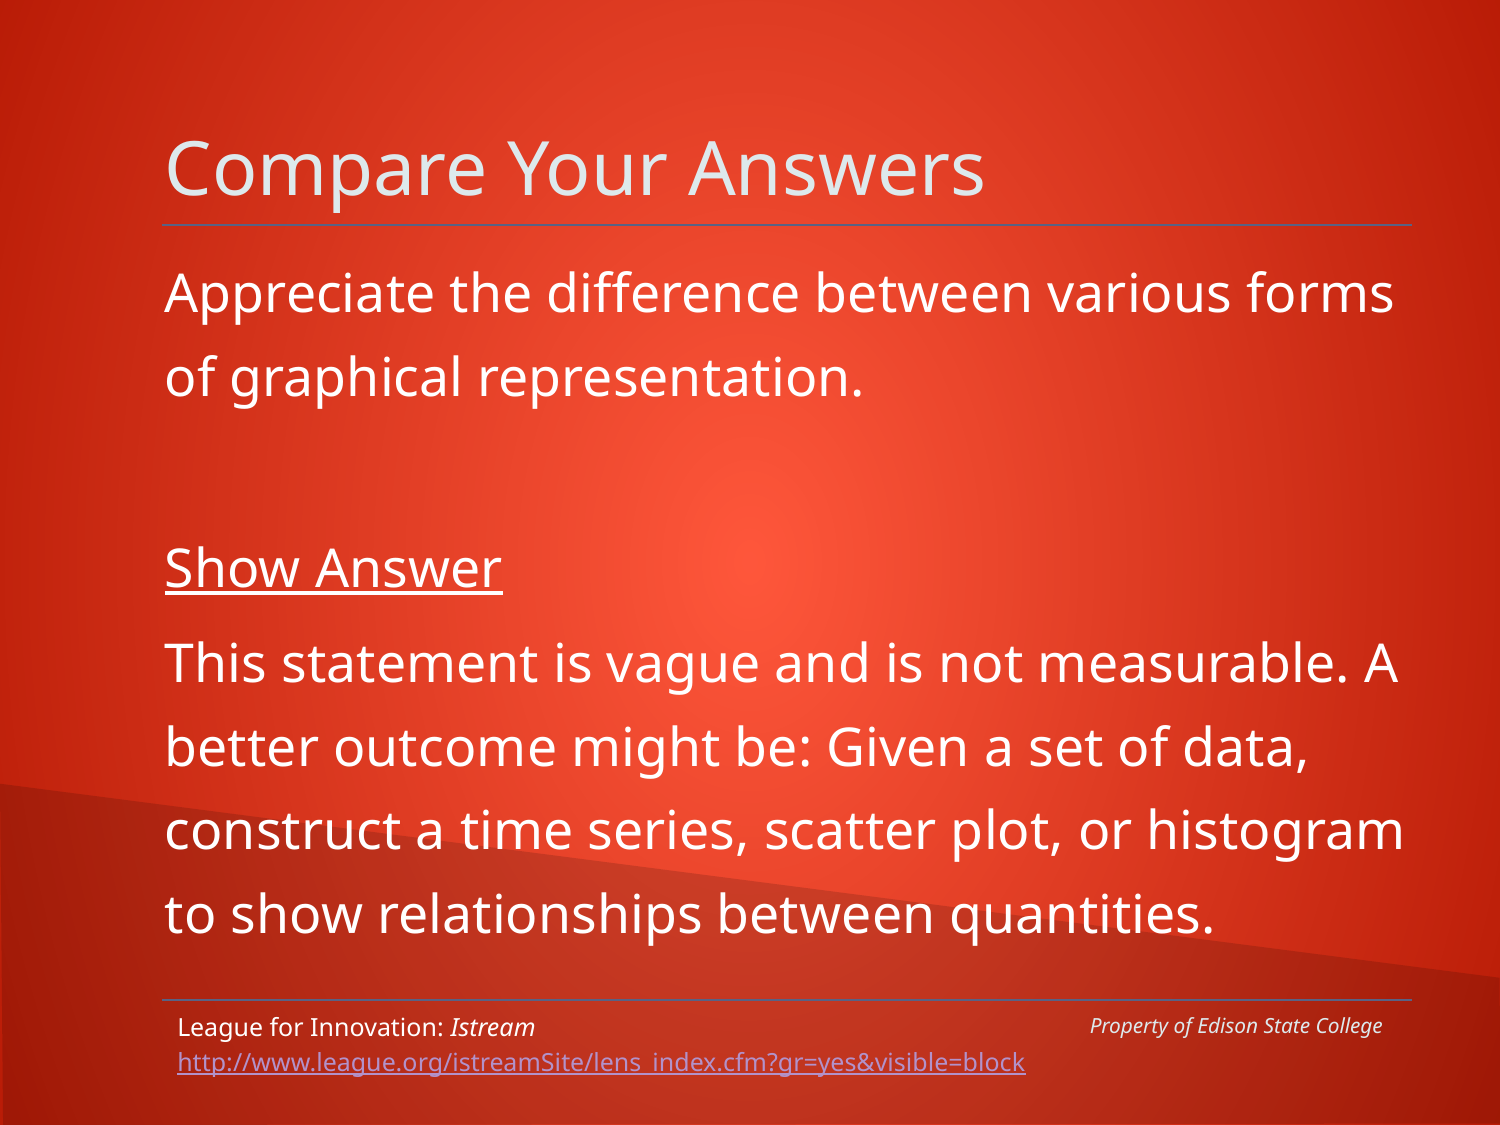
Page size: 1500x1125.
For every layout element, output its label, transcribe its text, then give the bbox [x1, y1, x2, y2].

title Compare Your Answers [150, 45, 1425, 233]
text_box League for Innovation: Istream http://www.league.org/istreamSite/lens_index.cfm?gr=yes&visible=block [162, 1001, 1350, 1088]
list Appreciate the difference between various forms of graphical representation. Show Answer This statement is vague and is not measurable. A better outcome might be: Given a set of data, construct a time series, scatter plot, or histogram to show relationships between quantities. [150, 237, 1425, 988]
footer Property of Edison State College [1074, 987, 1463, 1063]
